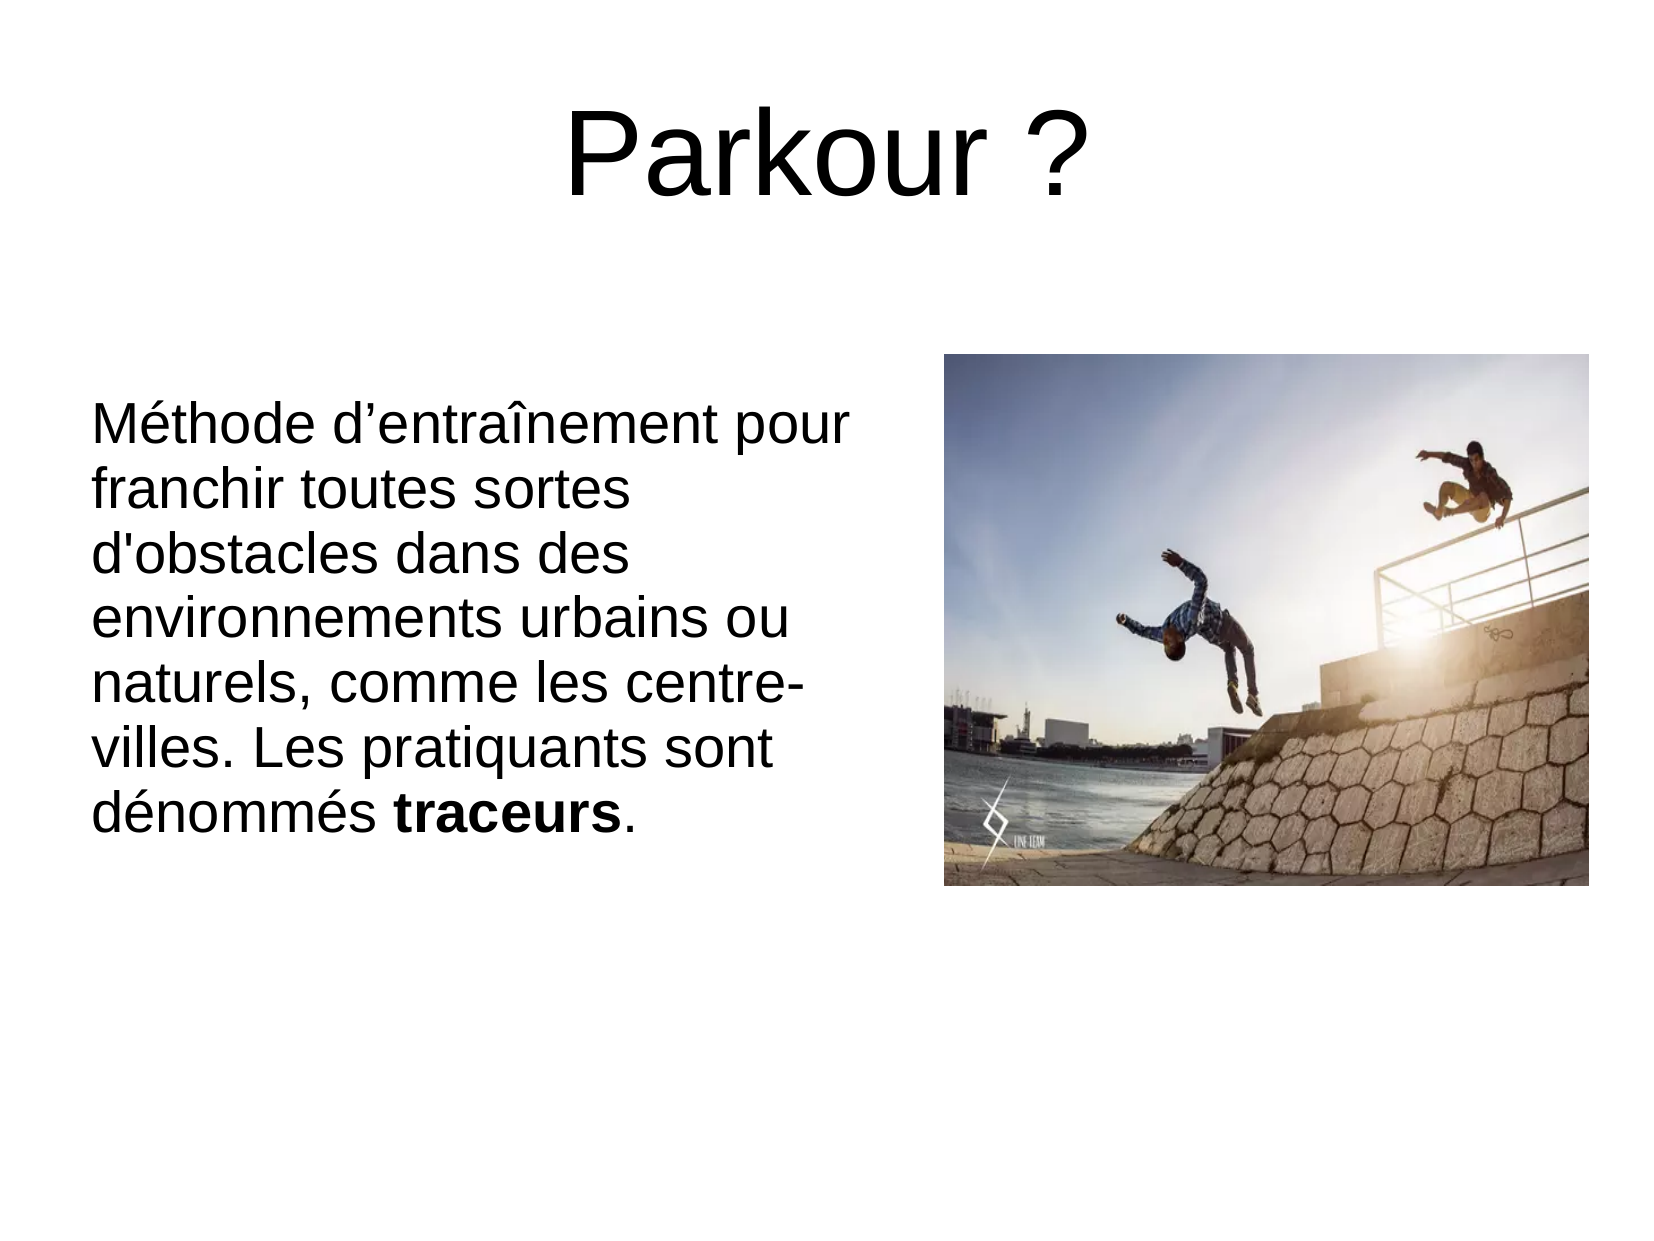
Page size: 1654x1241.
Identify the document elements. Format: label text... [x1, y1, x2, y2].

title Parkour ? [82, 49, 1571, 257]
picture [944, 354, 1589, 886]
list Méthode d’entraînement pour franchir toutes sortes d'obstacles dans des environnements urbains ou naturels, comme les centre-villes. Les pratiquants sont dénommés traceurs. [29, 391, 892, 850]
